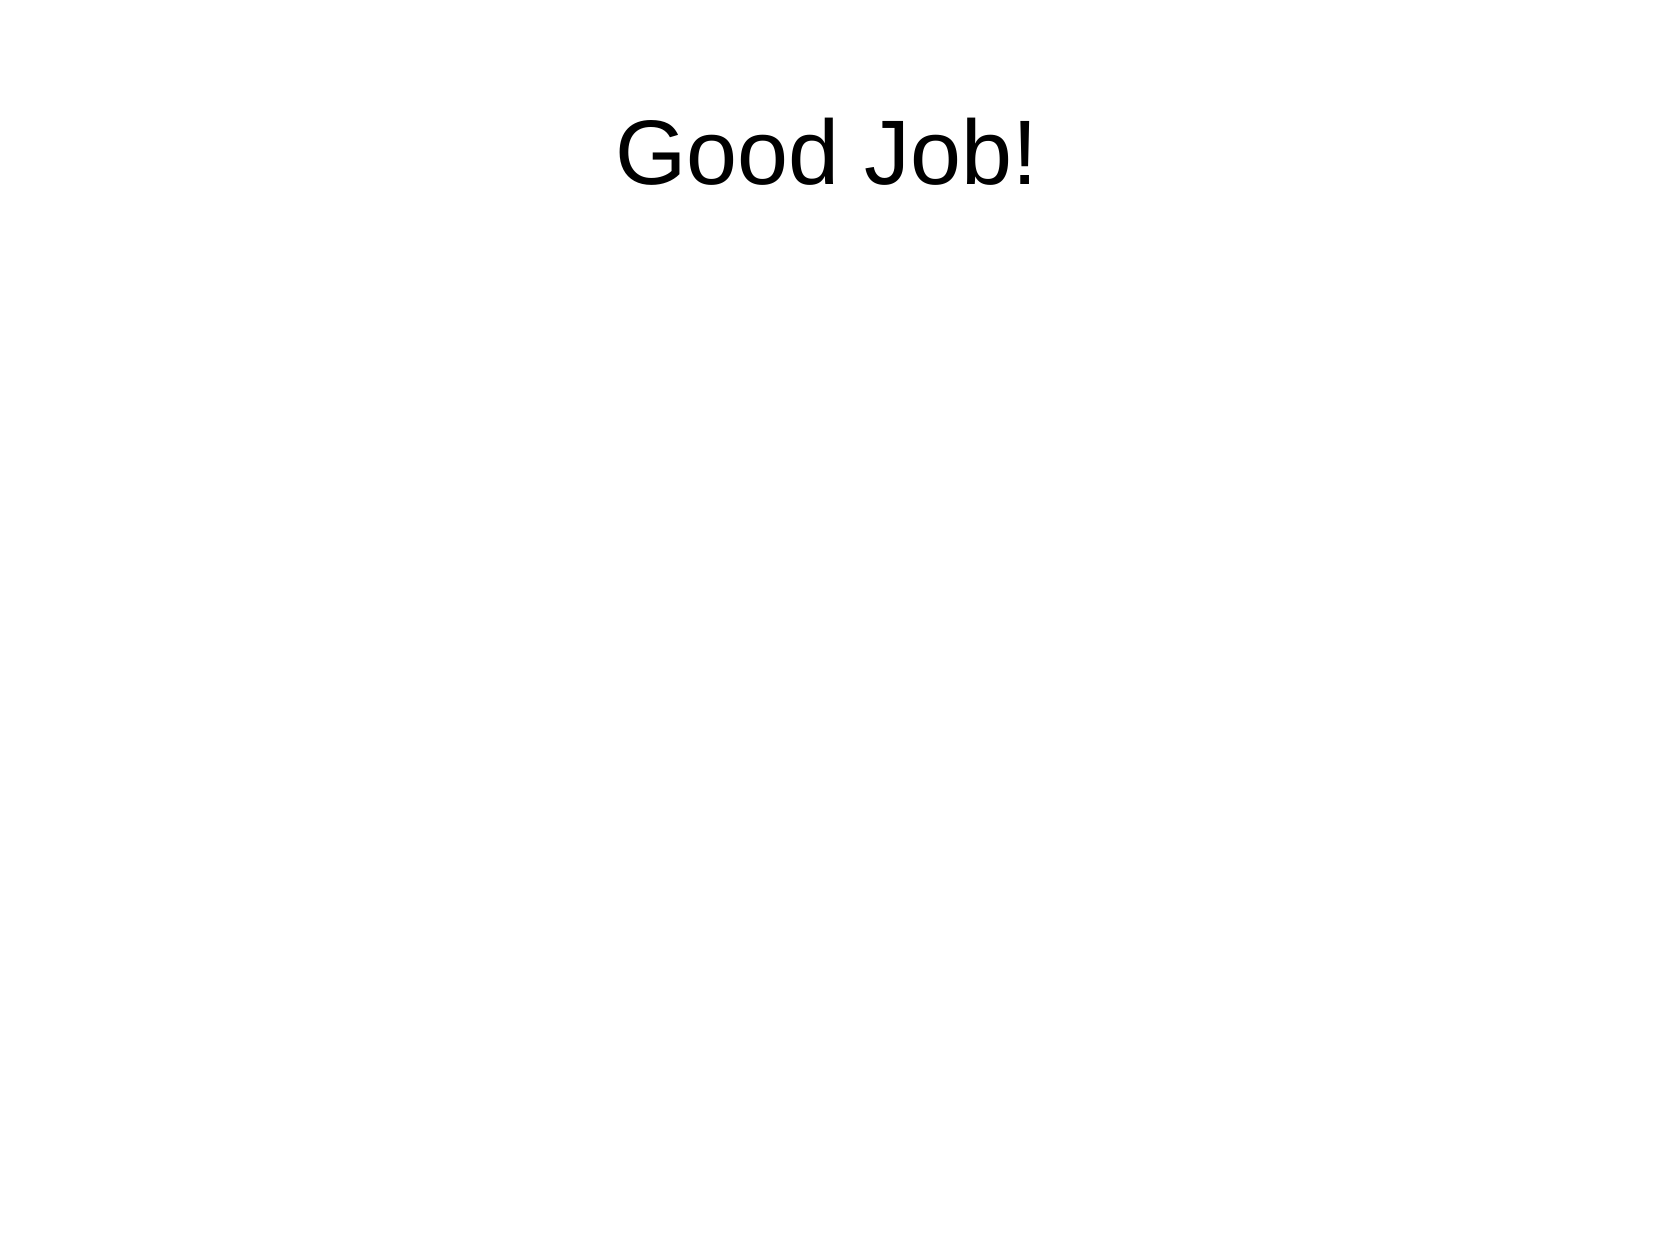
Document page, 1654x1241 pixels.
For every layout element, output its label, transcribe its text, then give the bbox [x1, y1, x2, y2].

title Good Job! [82, 49, 1571, 257]
